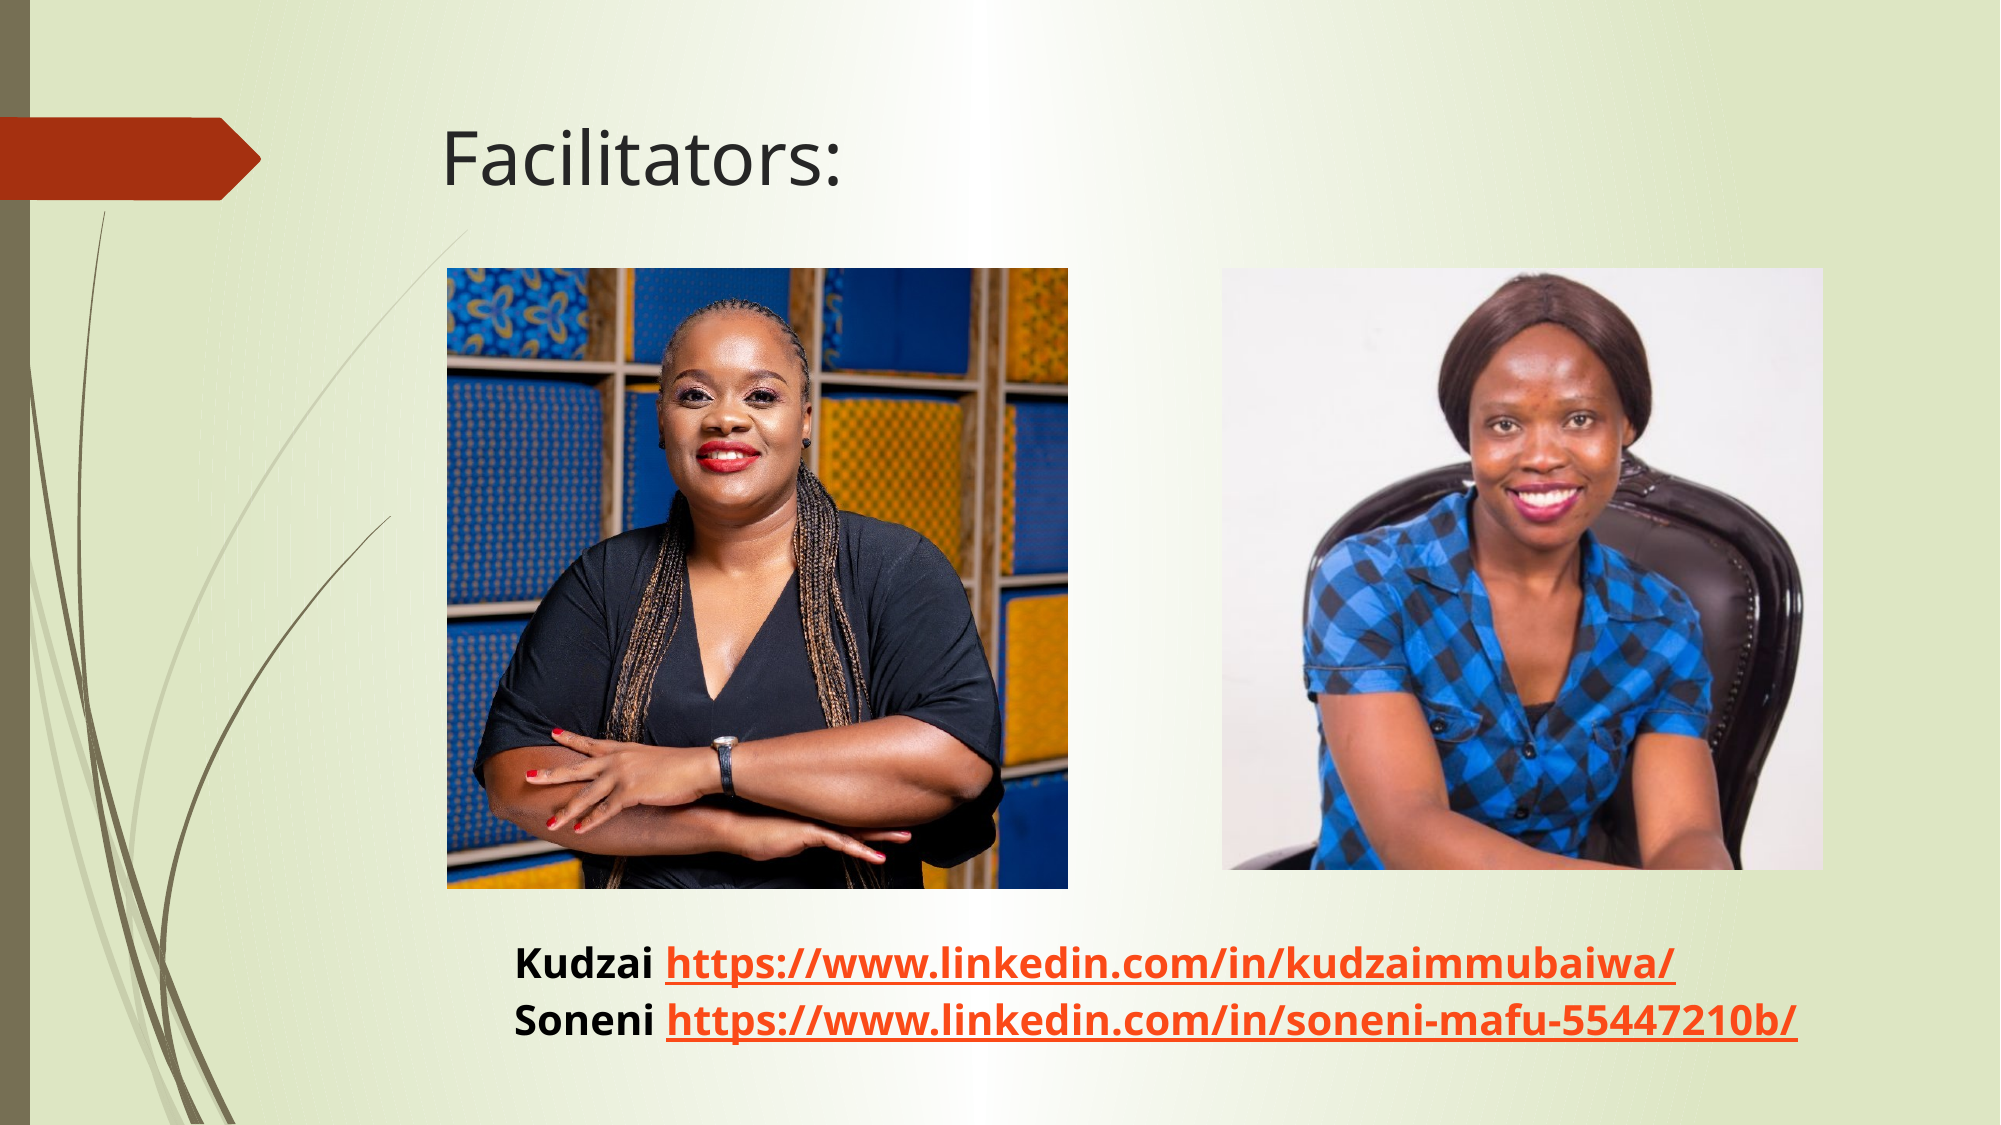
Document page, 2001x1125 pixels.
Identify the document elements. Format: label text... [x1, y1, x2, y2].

title Facilitators: [425, 102, 1888, 313]
picture [447, 268, 1068, 889]
picture [1222, 268, 1823, 870]
text_box Kudzai https://www.linkedin.com/in/kudzaimmubaiwa/ Soneni https://www.linkedin.com/in/soneni-mafu-55447210b/ [499, 929, 1823, 1104]
